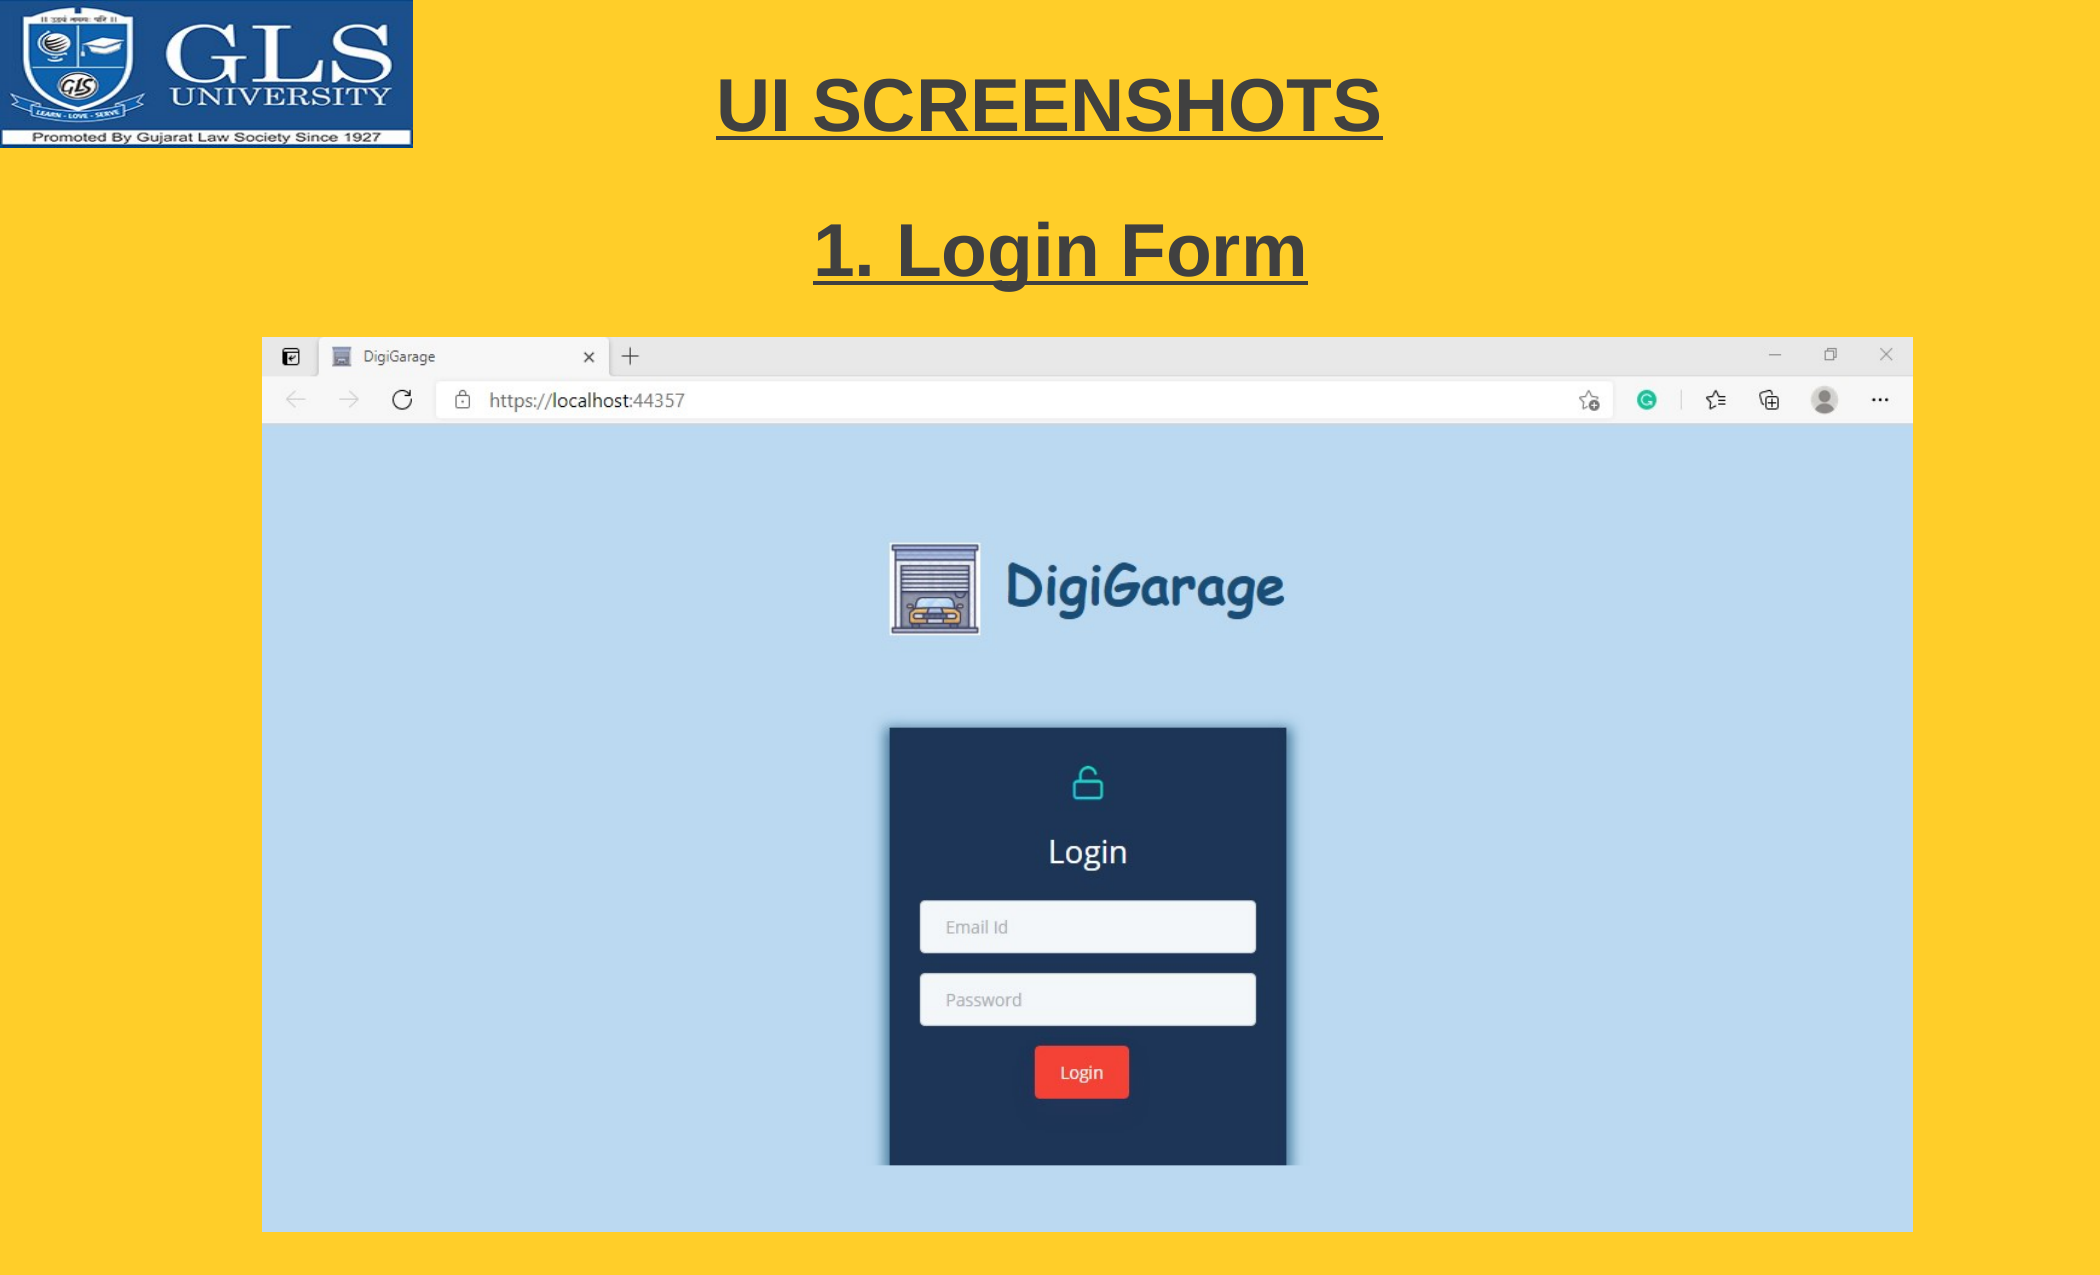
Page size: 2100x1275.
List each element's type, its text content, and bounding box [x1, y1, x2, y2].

text_box UI SCREENSHOTS [0, 30, 2100, 173]
text_box 1. Login Form [712, 201, 1409, 300]
picture [0, 0, 413, 148]
picture [262, 337, 1913, 1232]
